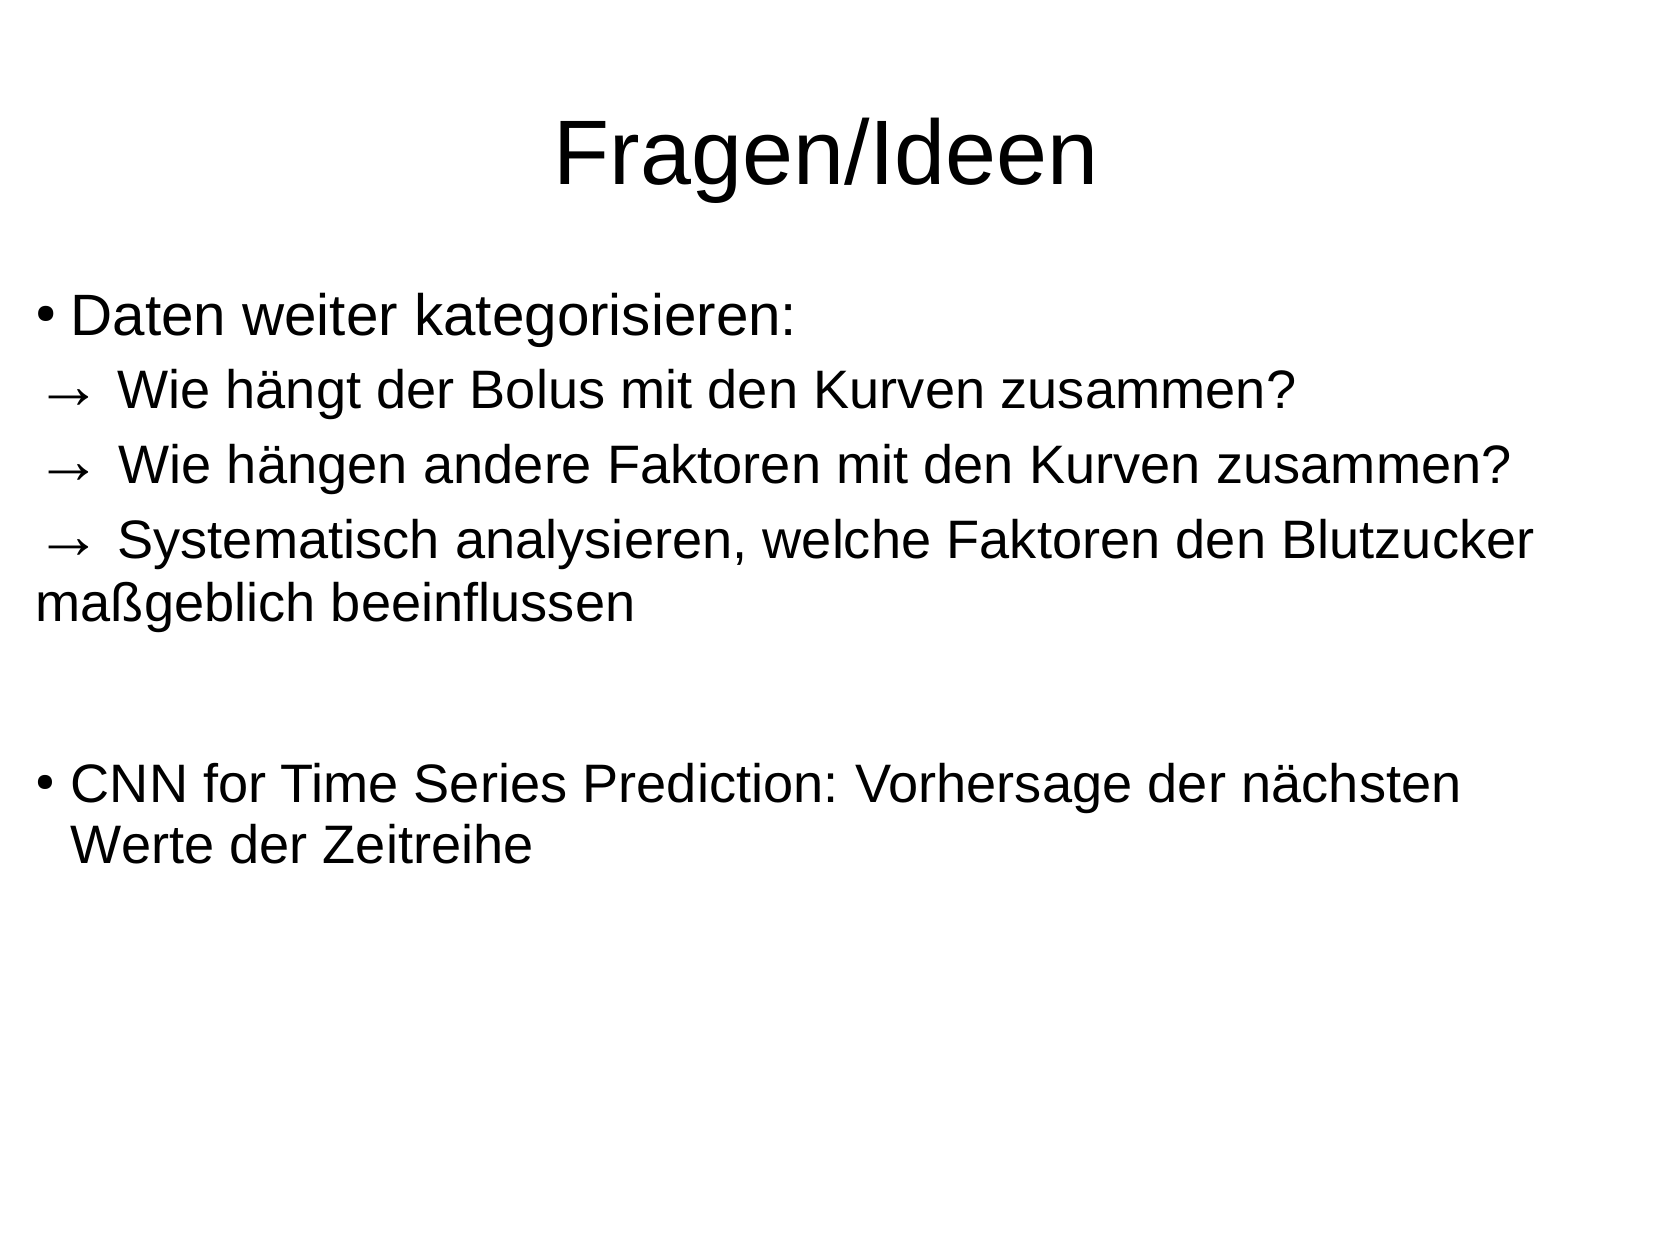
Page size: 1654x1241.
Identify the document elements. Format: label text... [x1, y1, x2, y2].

subtitle Daten weiter kategorisieren: → Wie hängt der Bolus mit den Kurven zusammen? → Wie hängen andere Faktoren mit den Kurven zusammen? → Systematisch analysieren, welche Faktoren den Blutzucker maßgeblich beeinflussen CNN for Time Series Prediction: Vorhersage der nächsten Werte der Zeitreihe [35, 282, 1607, 1076]
title Fragen/Ideen [82, 49, 1571, 257]
